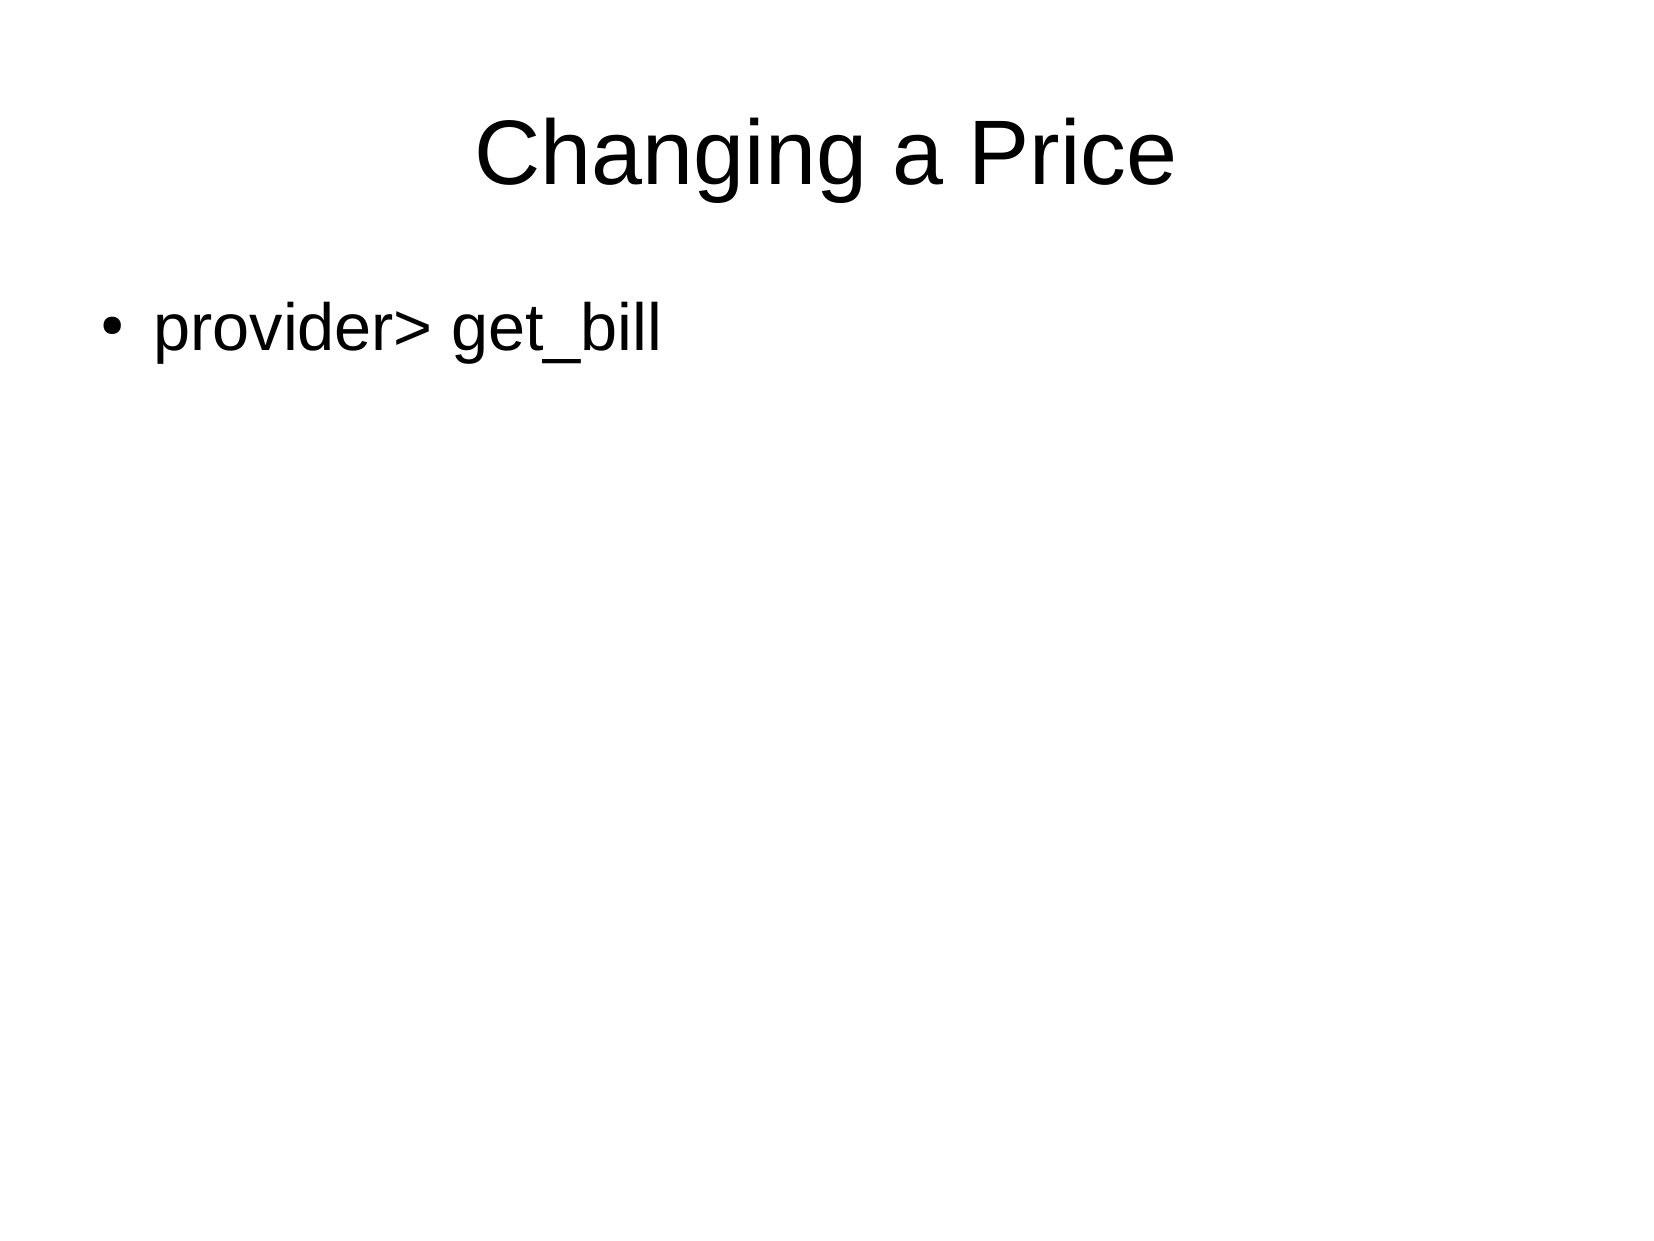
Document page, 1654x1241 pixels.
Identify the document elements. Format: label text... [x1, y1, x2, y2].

list provider> get_bill [82, 290, 1571, 1010]
title Changing a Price [82, 49, 1571, 257]
